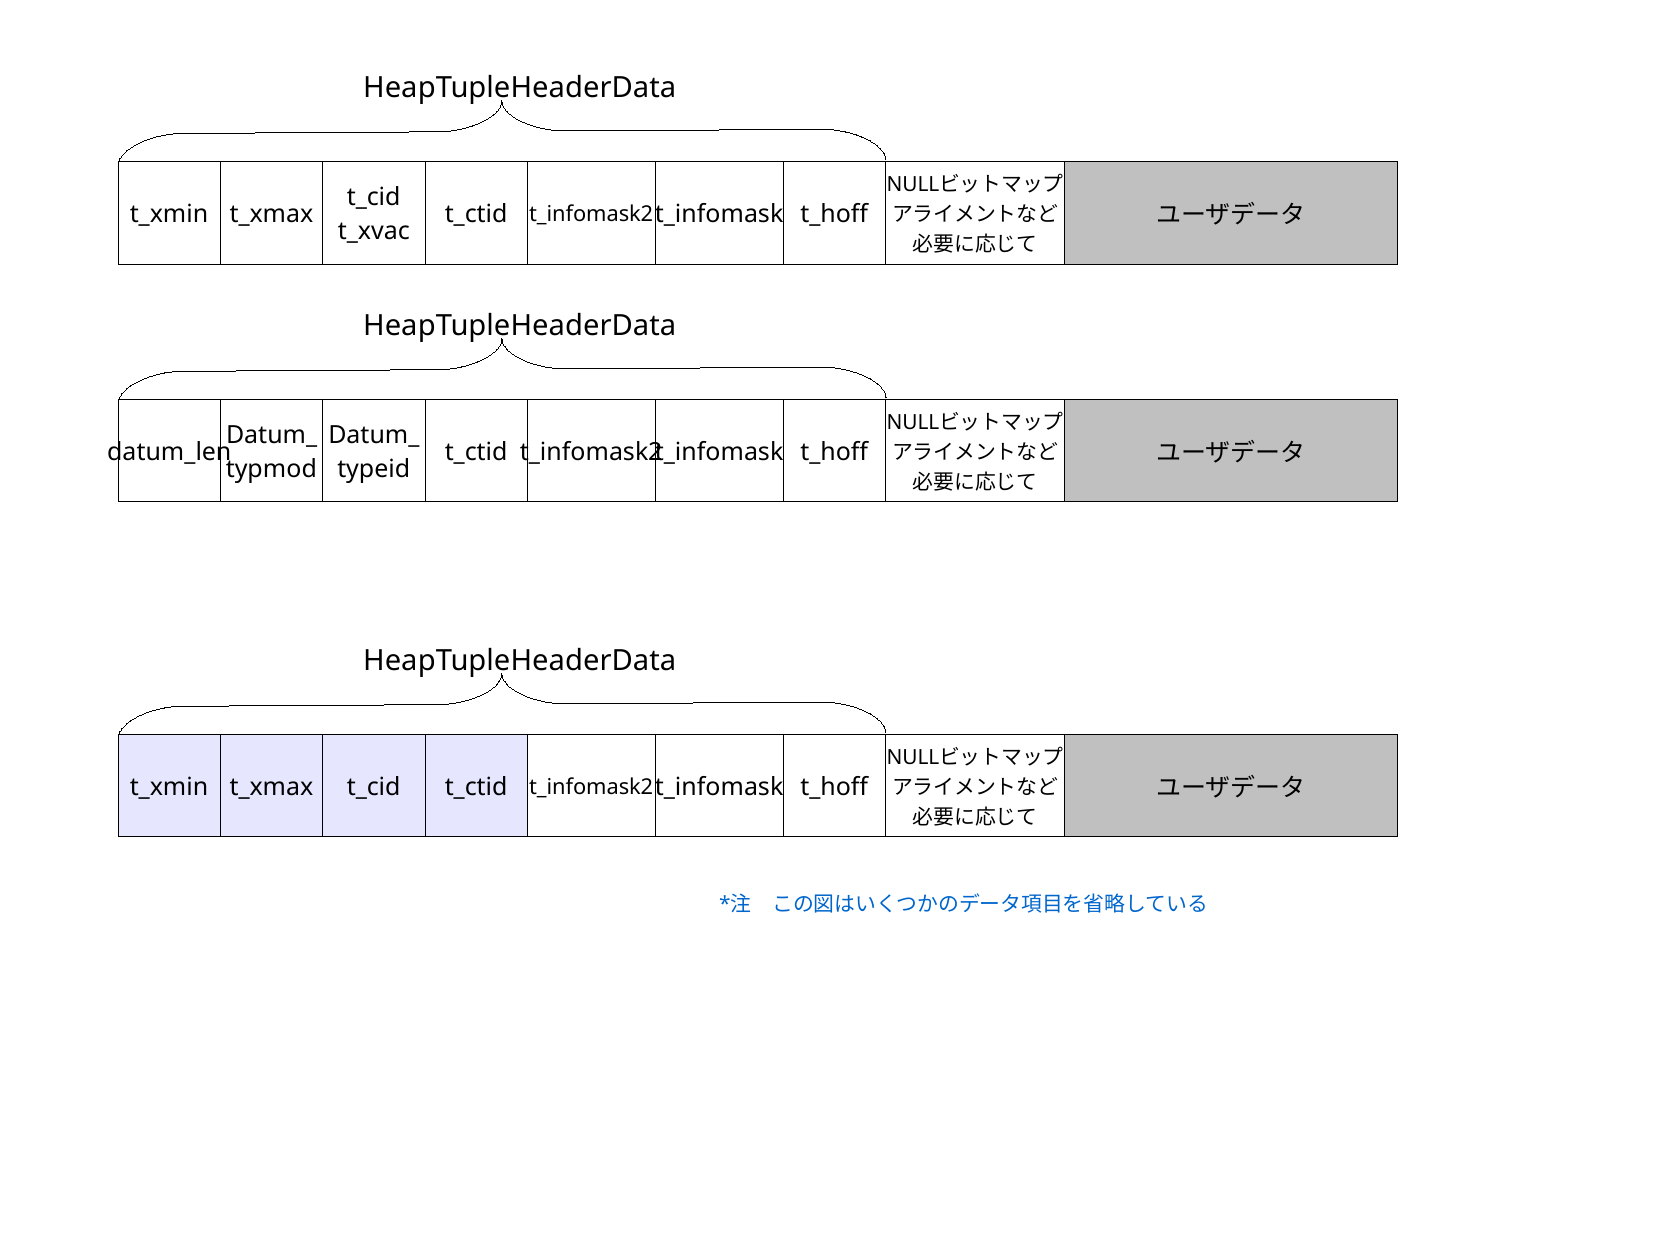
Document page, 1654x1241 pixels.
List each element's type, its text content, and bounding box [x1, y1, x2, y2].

text_box t_cid [322, 734, 425, 837]
text_box t_xmax [220, 161, 322, 265]
text_box HeapTupleHeaderData [348, 631, 736, 686]
text_box t_ctid [425, 161, 527, 265]
text_box t_infomask2 [527, 161, 655, 265]
text_box datum_len [118, 399, 220, 502]
text_box t_infomask [655, 399, 783, 502]
text_box NULLビットマップ アライメントなど 必要に応じて [885, 399, 1064, 502]
text_box Datum_ typmod [220, 399, 322, 502]
text_box t_xmin [118, 734, 220, 837]
text_box t_hoff [783, 161, 885, 265]
text_box HeapTupleHeaderData [348, 296, 736, 352]
text_box t_xmin [118, 161, 220, 265]
text_box t_hoff [783, 399, 885, 502]
text_box NULLビットマップ アライメントなど 必要に応じて [885, 161, 1064, 265]
text_box ユーザデータ [1064, 399, 1398, 502]
text_box NULLビットマップ アライメントなど 必要に応じて [885, 734, 1064, 837]
text_box t_ctid [425, 399, 527, 502]
text_box Datum_ typeid [322, 399, 425, 502]
text_box t_xmax [220, 734, 322, 837]
text_box t_infomask2 [527, 399, 655, 502]
text_box HeapTupleHeaderData [348, 59, 736, 114]
text_box t_infomask [655, 161, 783, 265]
text_box t_infomask2 [527, 734, 655, 837]
text_box t_hoff [783, 734, 885, 837]
text_box ユーザデータ [1064, 161, 1398, 265]
text_box t_ctid [425, 734, 527, 837]
text_box t_infomask [655, 734, 783, 837]
text_box *注 この図はいくつかのデータ項目を省略している [704, 880, 1451, 931]
text_box ユーザデータ [1064, 734, 1398, 837]
text_box t_cid t_xvac [322, 161, 425, 265]
